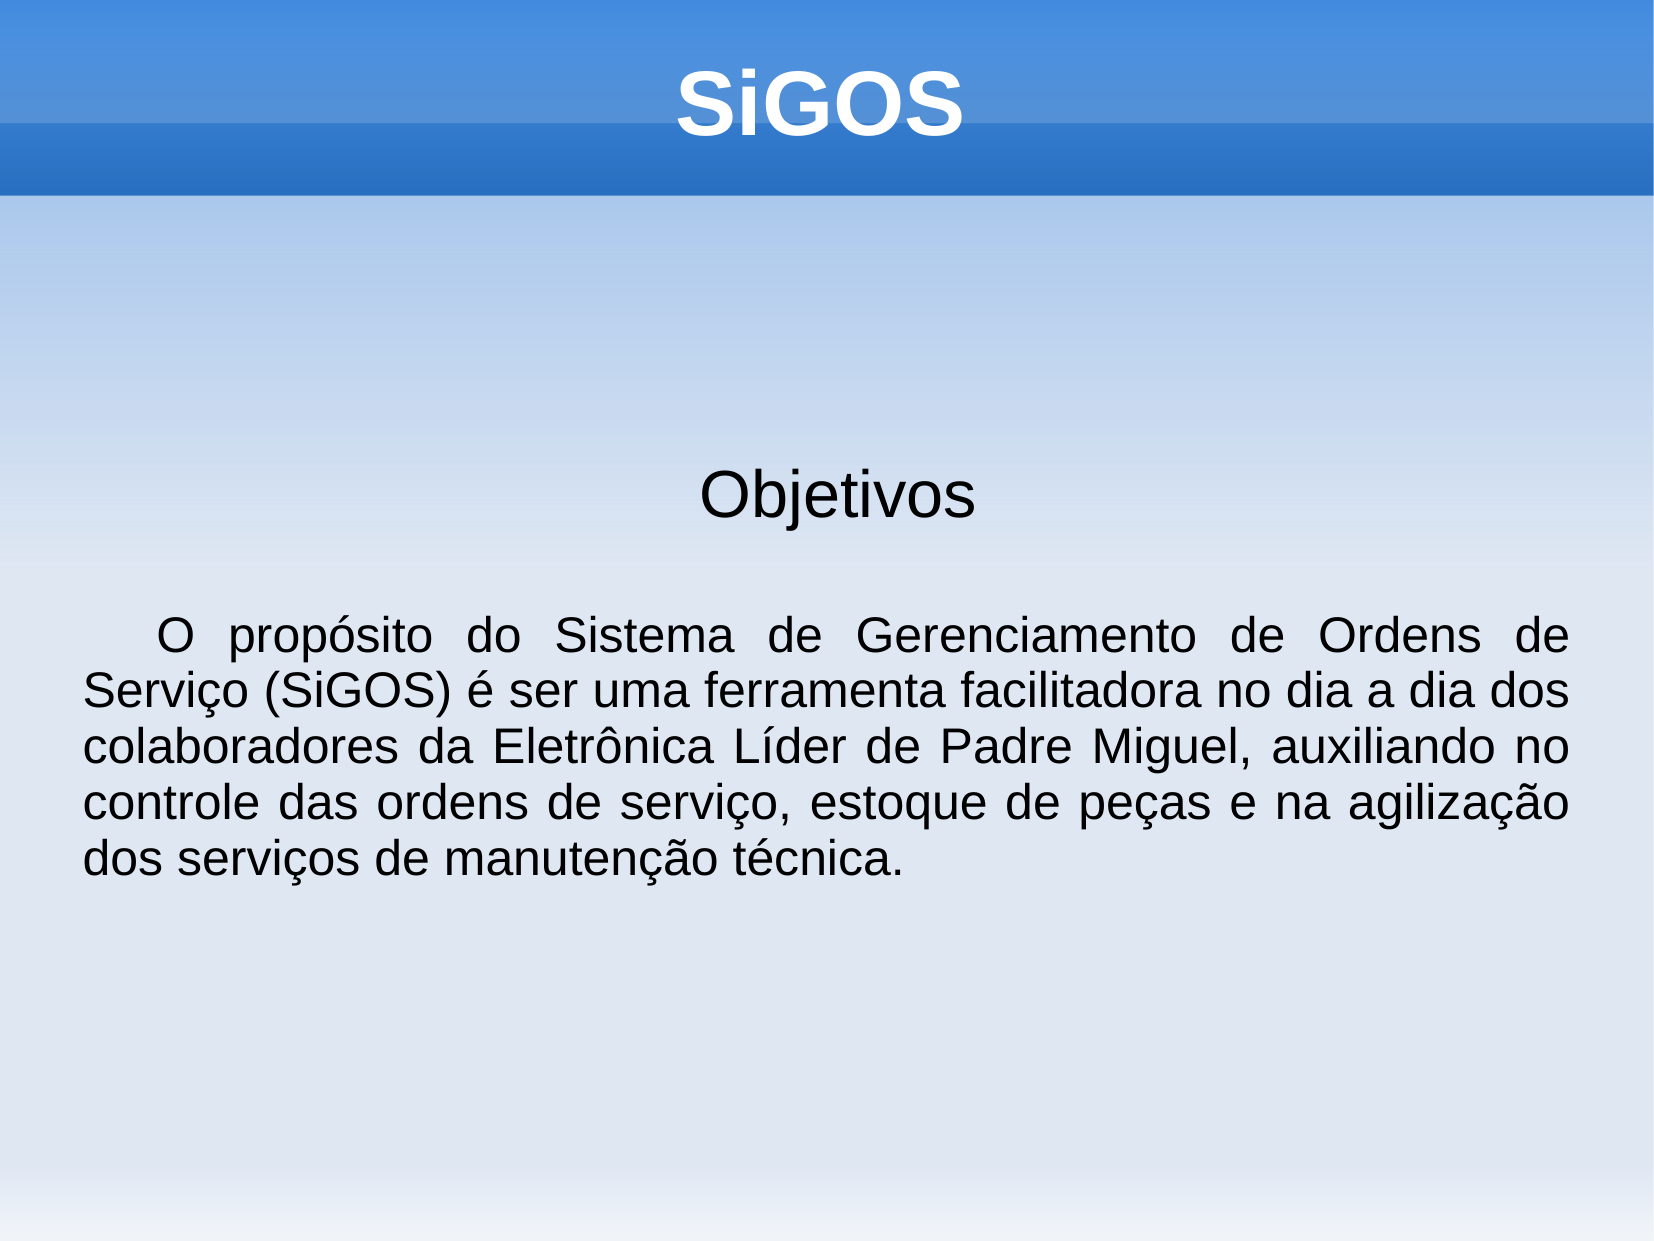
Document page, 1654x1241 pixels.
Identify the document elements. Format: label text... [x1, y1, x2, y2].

title SiGOS [76, 0, 1565, 208]
picture [0, 0, 1654, 1241]
subtitle Objetivos O propósito do Sistema de Gerenciamento de Ordens de Serviço (SiGOS) é ser uma ferramenta facilitadora no dia a dia dos colaboradores da Eletrônica Líder de Padre Miguel, auxiliando no controle das ordens de serviço, estoque de peças e na agilização dos serviços de manutenção técnica. [82, 290, 1571, 1109]
